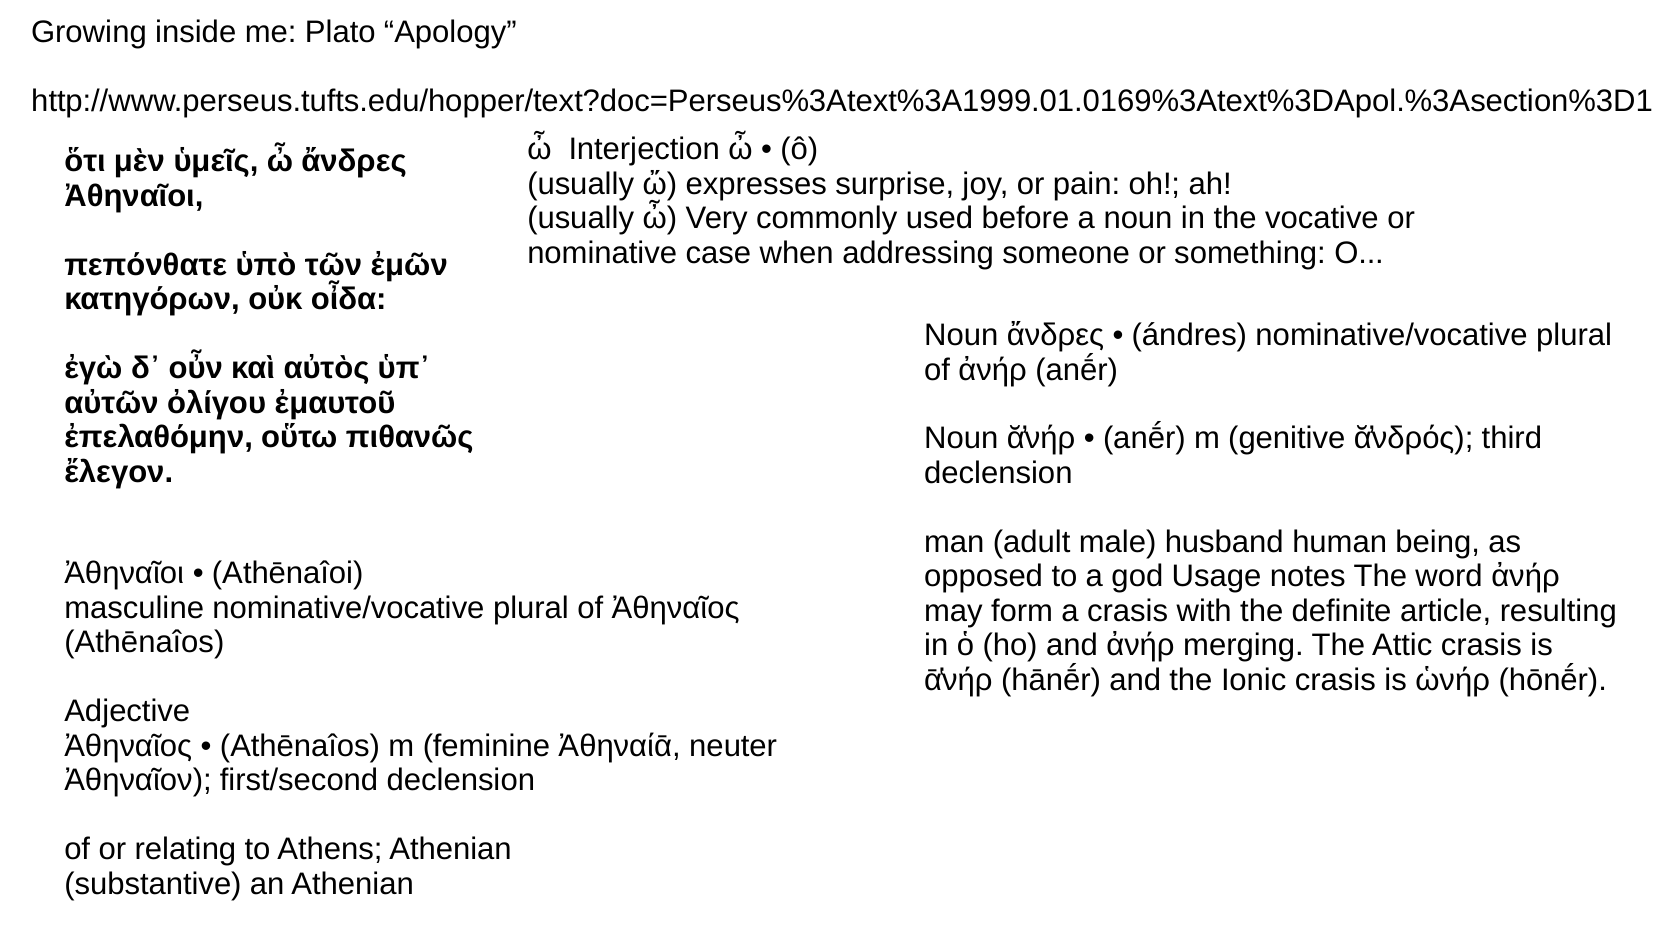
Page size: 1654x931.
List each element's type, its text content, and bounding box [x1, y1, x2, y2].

text_box ὦ Interjection ὦ • (ô) (usually ὤ) expresses surprise, joy, or pain: oh!; ah! (usually ὦ) Very commonly used before a noun in the vocative or nominative case when addressing someone or something: O... [512, 124, 1588, 484]
text_box Growing inside me: Plato “Apology” http://www.perseus.tufts.edu/hopper/text?doc=Perseus%3Atext%3A1999.01.0169%3Atext%3DApol.%3Asection%3D17a [16, 7, 1654, 126]
text_box Noun ἄνδρες • (ándres) nominative/vocative plural of ἀνήρ (anḗr) Noun ᾰ̓νήρ • (anḗr) m (genitive ᾰ̓νδρός); third declension man (adult male) husband human being, as opposed to a god Usage notes The word ἀνήρ may form a crasis with the definite article, resulting in ὁ (ho) and ἀνήρ merging. The Attic crasis is ᾱ̔νήρ (hānḗr) and the Ionic crasis is ὡνήρ (hōnḗr). [909, 310, 1638, 809]
text_box Ἀθηναῖοι • (Athēnaîoi) masculine nominative/vocative plural of Ἀθηναῖος (Athēnaîos) Adjective Ἀθηναῖος • (Athēnaîos) m (feminine Ἀθηναίᾱ, neuter Ἀθηναῖον); first/second declension of or relating to Athens; Athenian (substantive) an Athenian [49, 548, 909, 931]
text_box ὅτι μὲν ὑμεῖς, ὦ ἄνδρες Ἀθηναῖοι, πεπόνθατε ὑπὸ τῶν ἐμῶν κατηγόρων, οὐκ οἶδα: ἐγὼ δ᾽ οὖν καὶ αὐτὸς ὑπ᾽ αὐτῶν ὀλίγου ἐμαυτοῦ ἐπελαθόμην, οὕτω πιθανῶς ἔλεγον. [49, 136, 530, 548]
